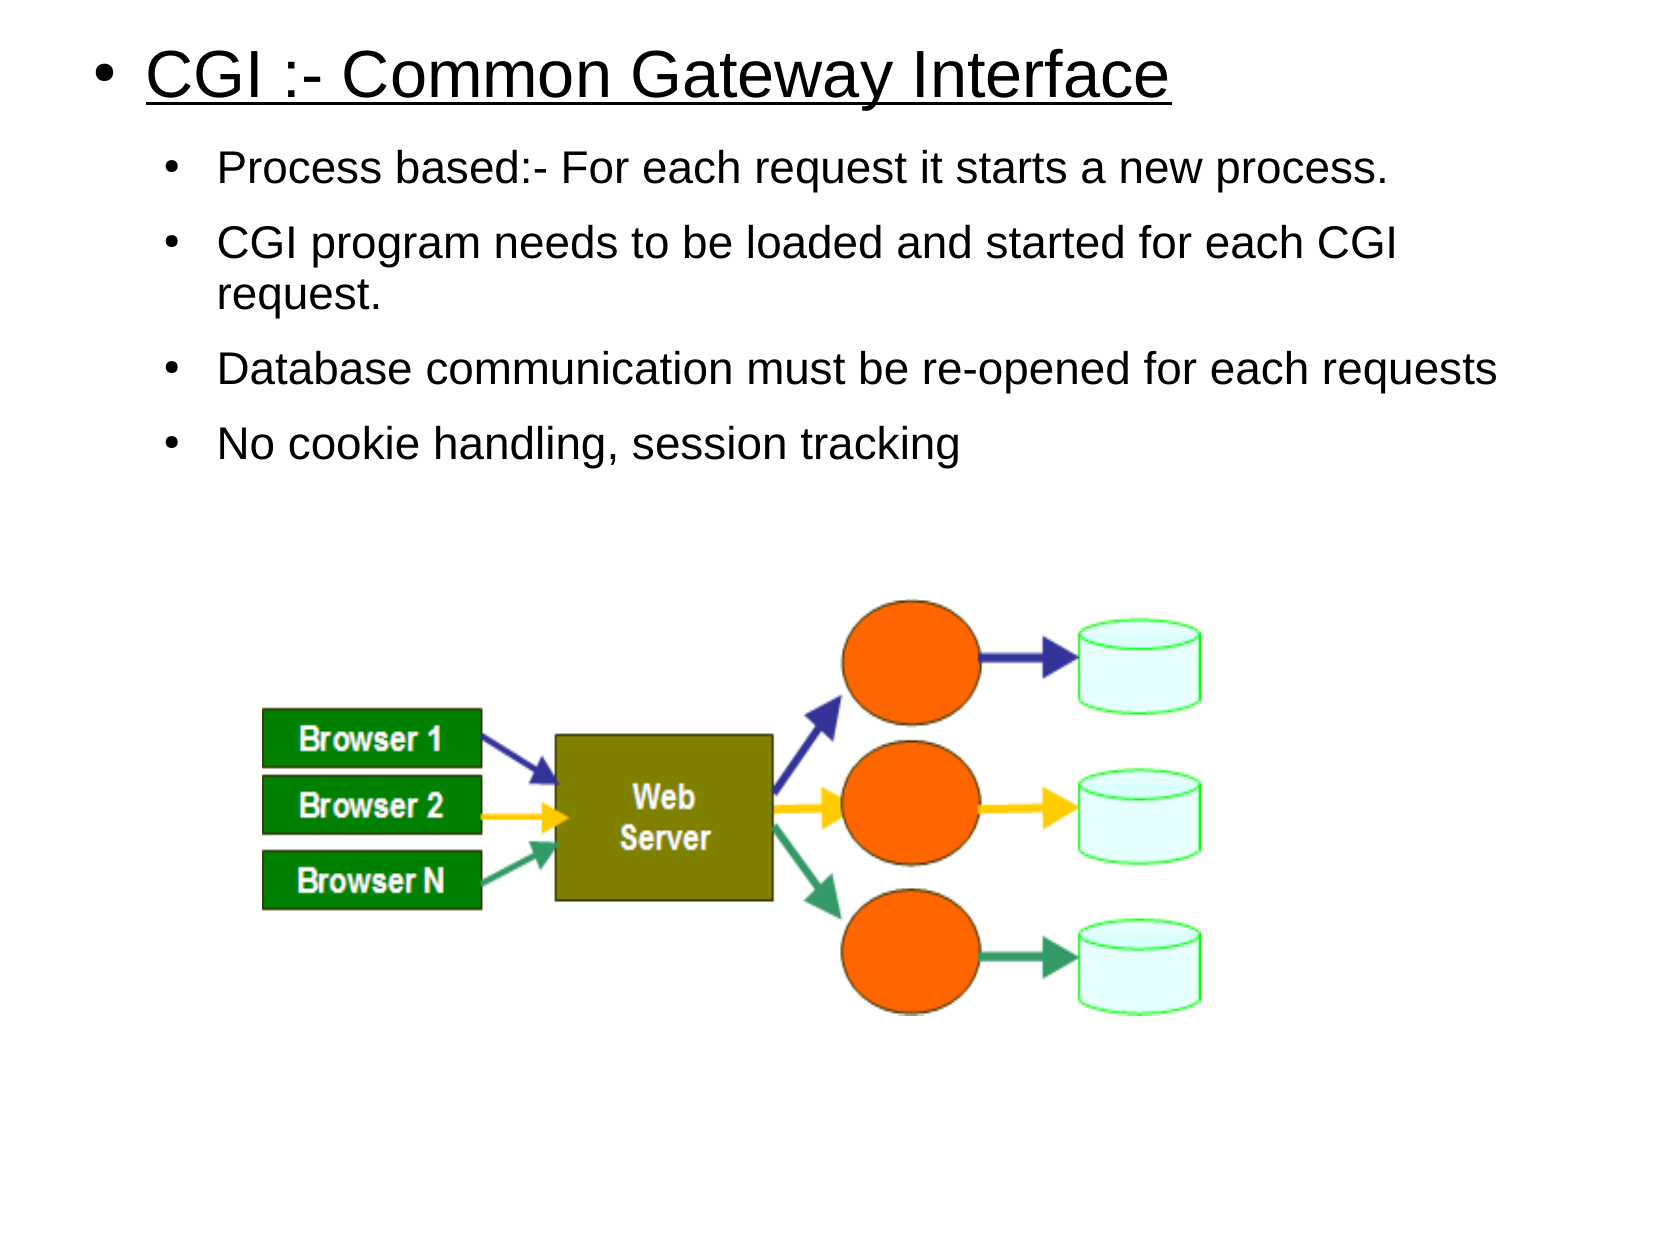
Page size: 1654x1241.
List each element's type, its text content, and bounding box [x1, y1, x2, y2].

list CGI :- Common Gateway Interface Process based:- For each request it starts a new process. CGI program needs to be loaded and started for each CGI request. Database communication must be re-opened for each requests No cookie handling, session tracking [75, 37, 1564, 1109]
picture [262, 599, 1201, 1016]
